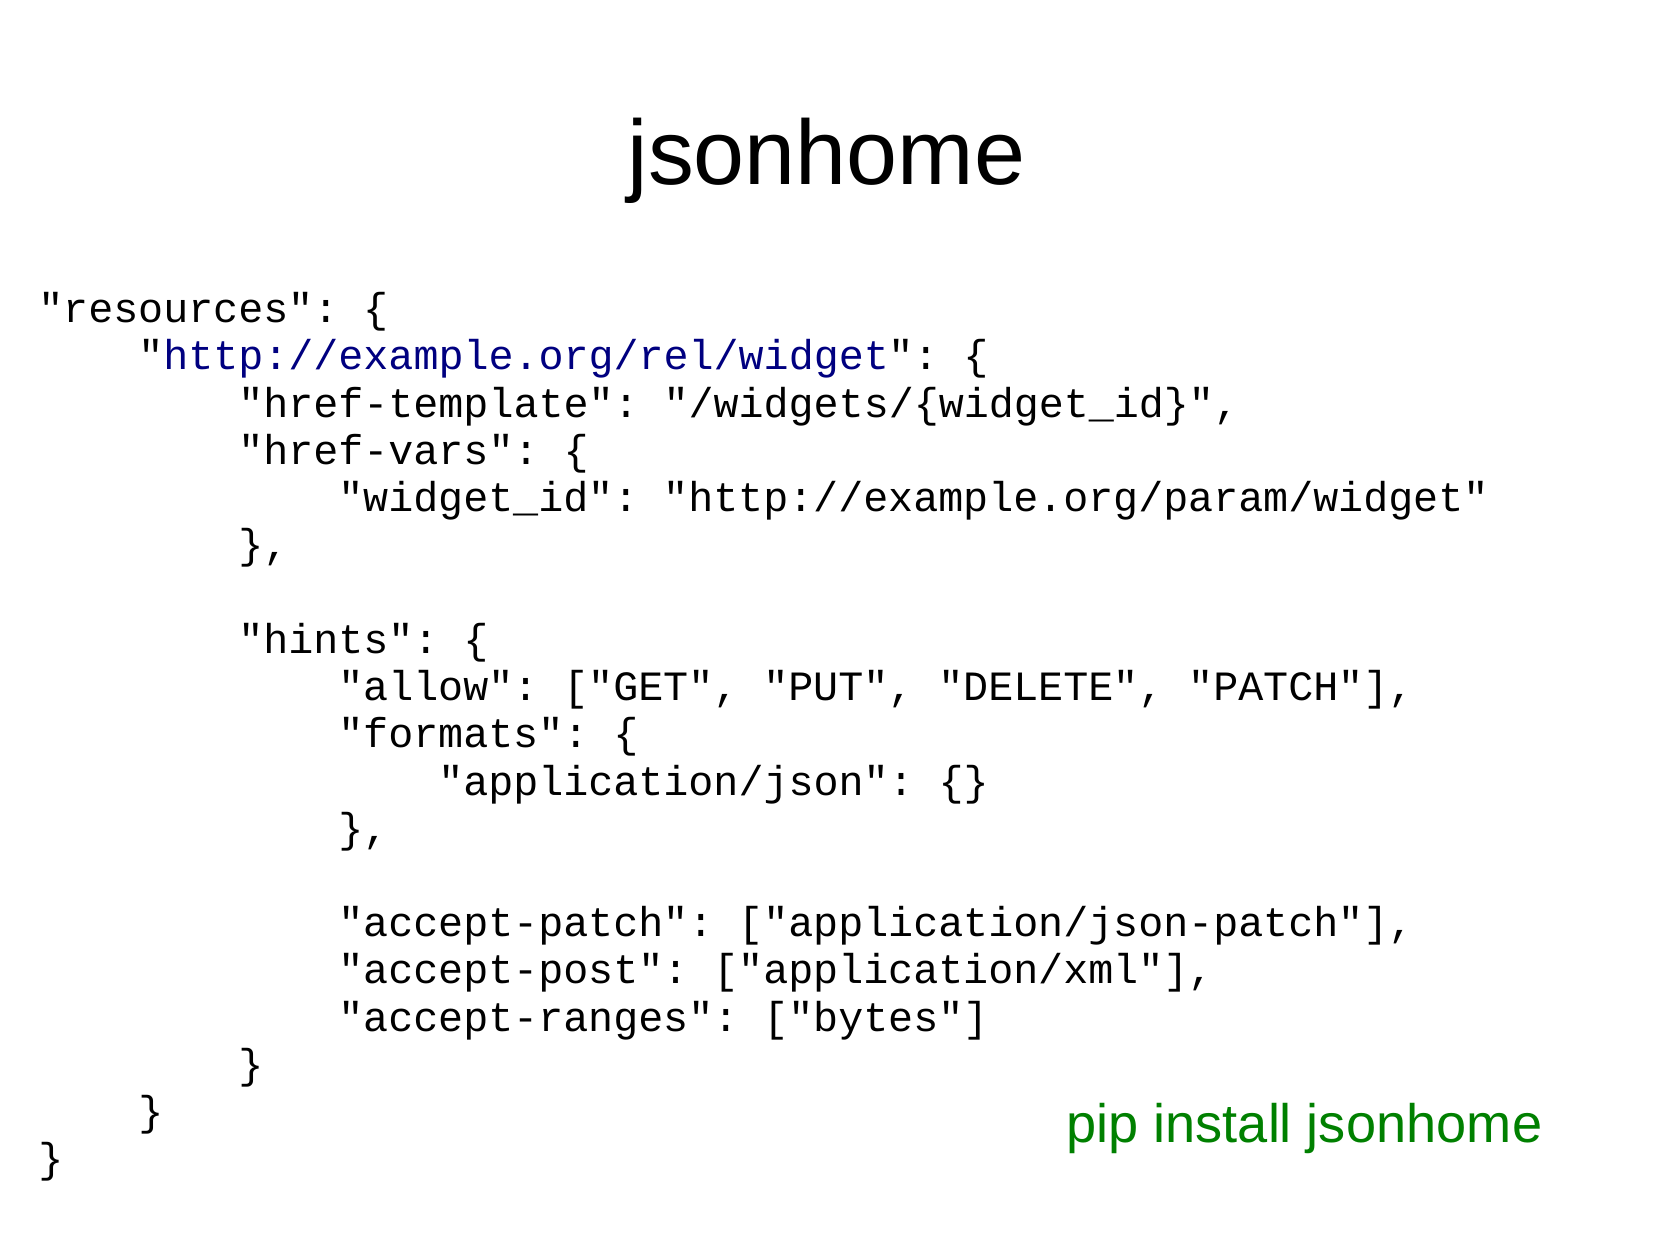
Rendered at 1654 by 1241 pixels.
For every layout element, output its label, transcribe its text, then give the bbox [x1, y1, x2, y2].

text_box pip install jsonhome [1051, 1086, 1607, 1182]
text_box "resources": { "http://example.org/rel/widget": { "href-template": "/widgets/{widget_id}", "href-vars": { "widget_id": "http://example.org/param/widget" }, "hints": { "allow": ["GET", "PUT", "DELETE", "PATCH"], "formats": { "application/json": {} }, "accept-patch": ["application/json-patch"], "accept-post": ["application/xml"], "accept-ranges": ["bytes"] } } } [0, 280, 1654, 1241]
title jsonhome [82, 49, 1571, 257]
